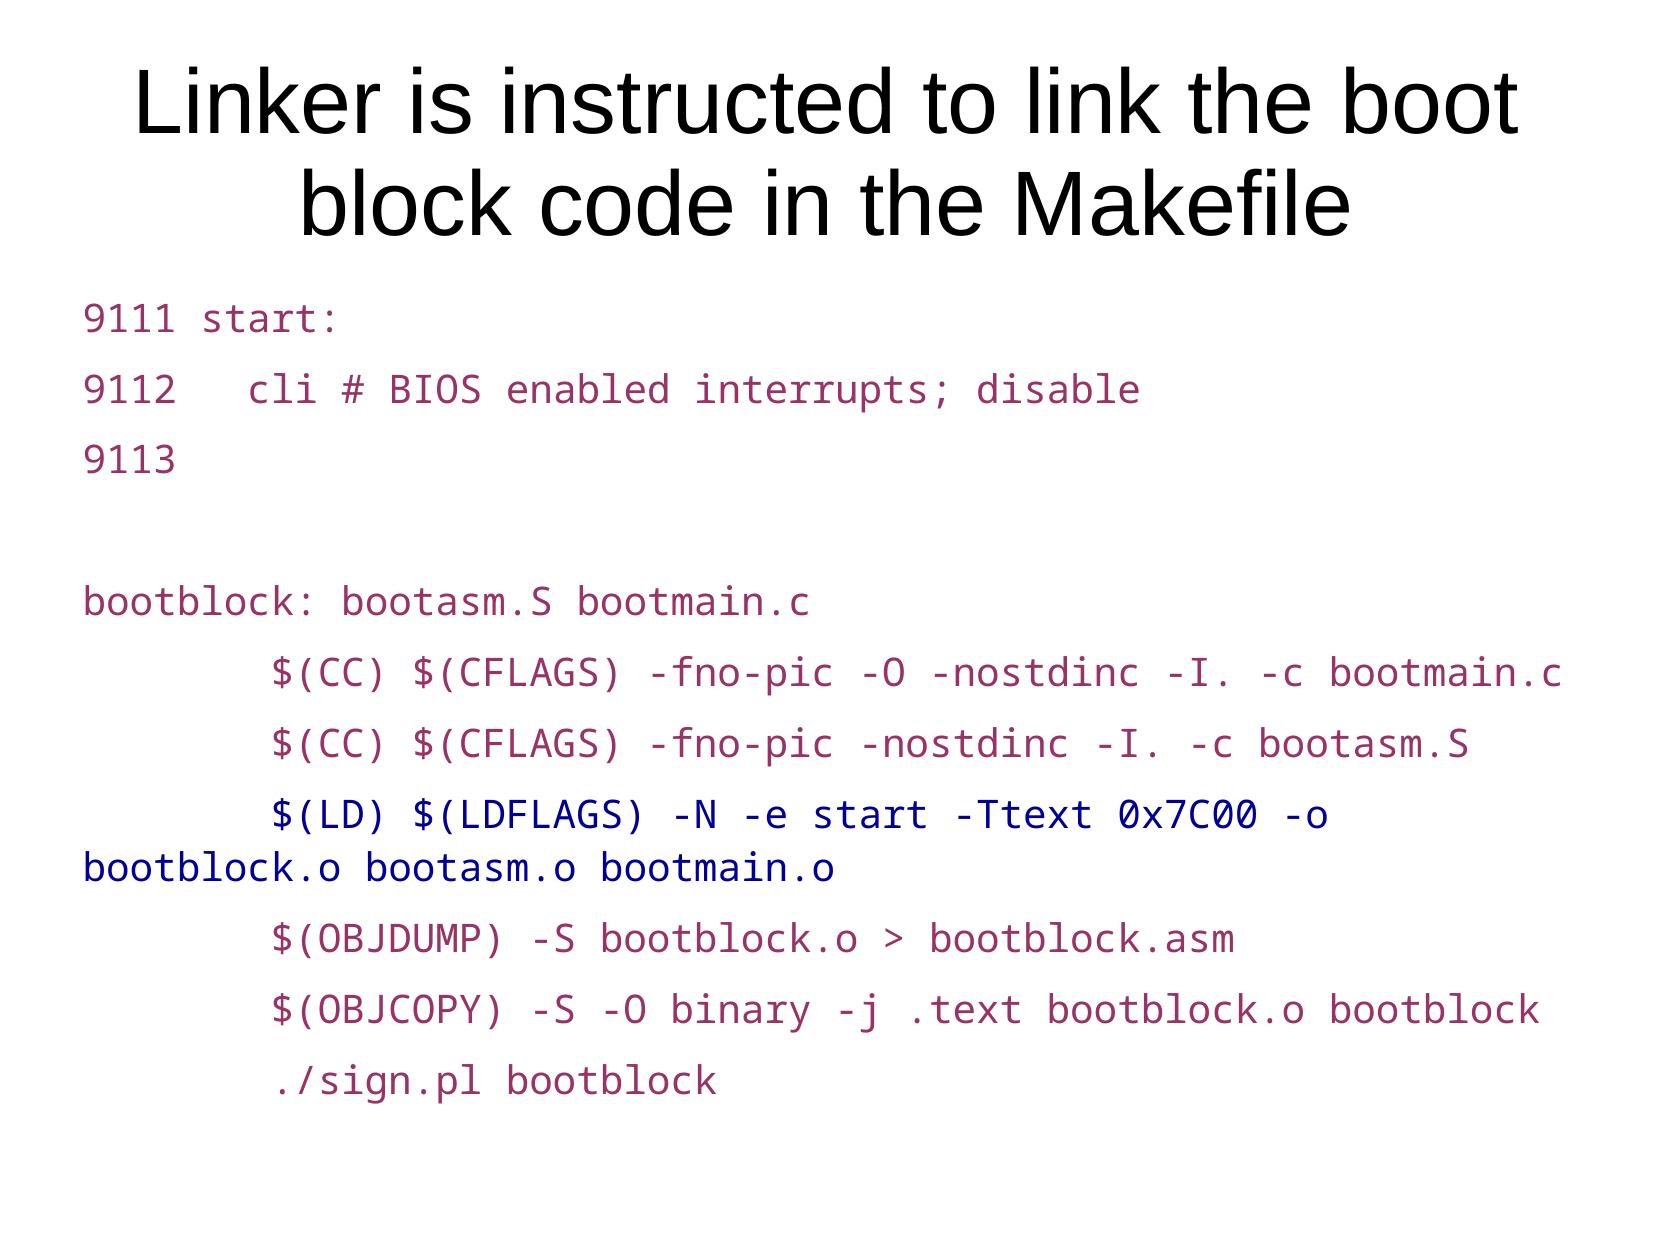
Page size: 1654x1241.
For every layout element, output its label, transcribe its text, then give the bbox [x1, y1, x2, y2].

title Linker is instructed to link the boot block code in the Makefile [82, 49, 1571, 257]
list 9111 start: 9112 cli # BIOS enabled interrupts; disable 9113 bootblock: bootasm.S bootmain.c $(CC) $(CFLAGS) -fno-pic -O -nostdinc -I. -c bootmain.c $(CC) $(CFLAGS) -fno-pic -nostdinc -I. -c bootasm.S $(LD) $(LDFLAGS) -N -e start -Ttext 0x7C00 -o bootblock.o bootasm.o bootmain.o $(OBJDUMP) -S bootblock.o > bootblock.asm $(OBJCOPY) -S -O binary -j .text bootblock.o bootblock ./sign.pl bootblock [82, 290, 1571, 1163]
